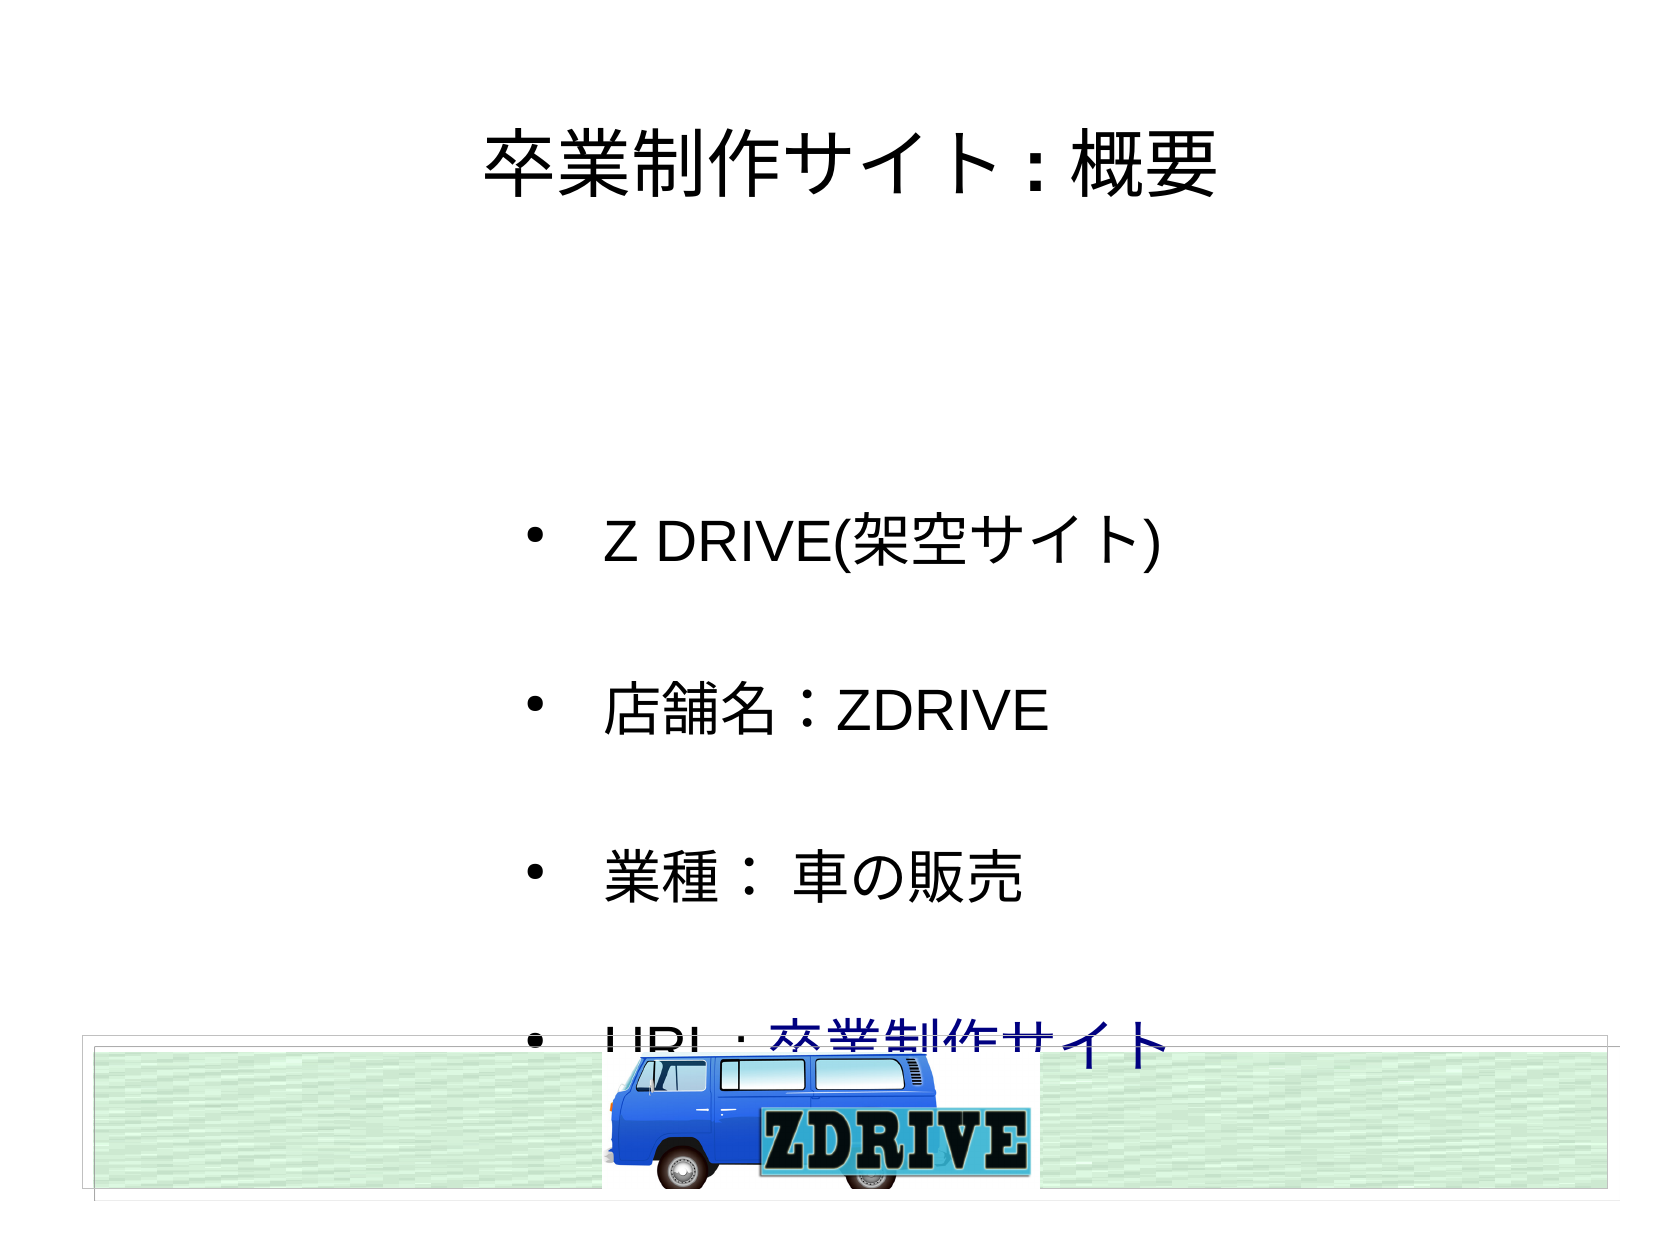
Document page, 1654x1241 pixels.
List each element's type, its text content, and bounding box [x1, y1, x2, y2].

title 卒業制作サイト : 概要 [159, 104, 1542, 213]
subtitle Z DRIVE(架空サイト) 店舗名：ZDRIVE 業種： 車の販売 URL : 卒業制作サイト [174, 409, 1583, 993]
picture [96, 1052, 1607, 1189]
